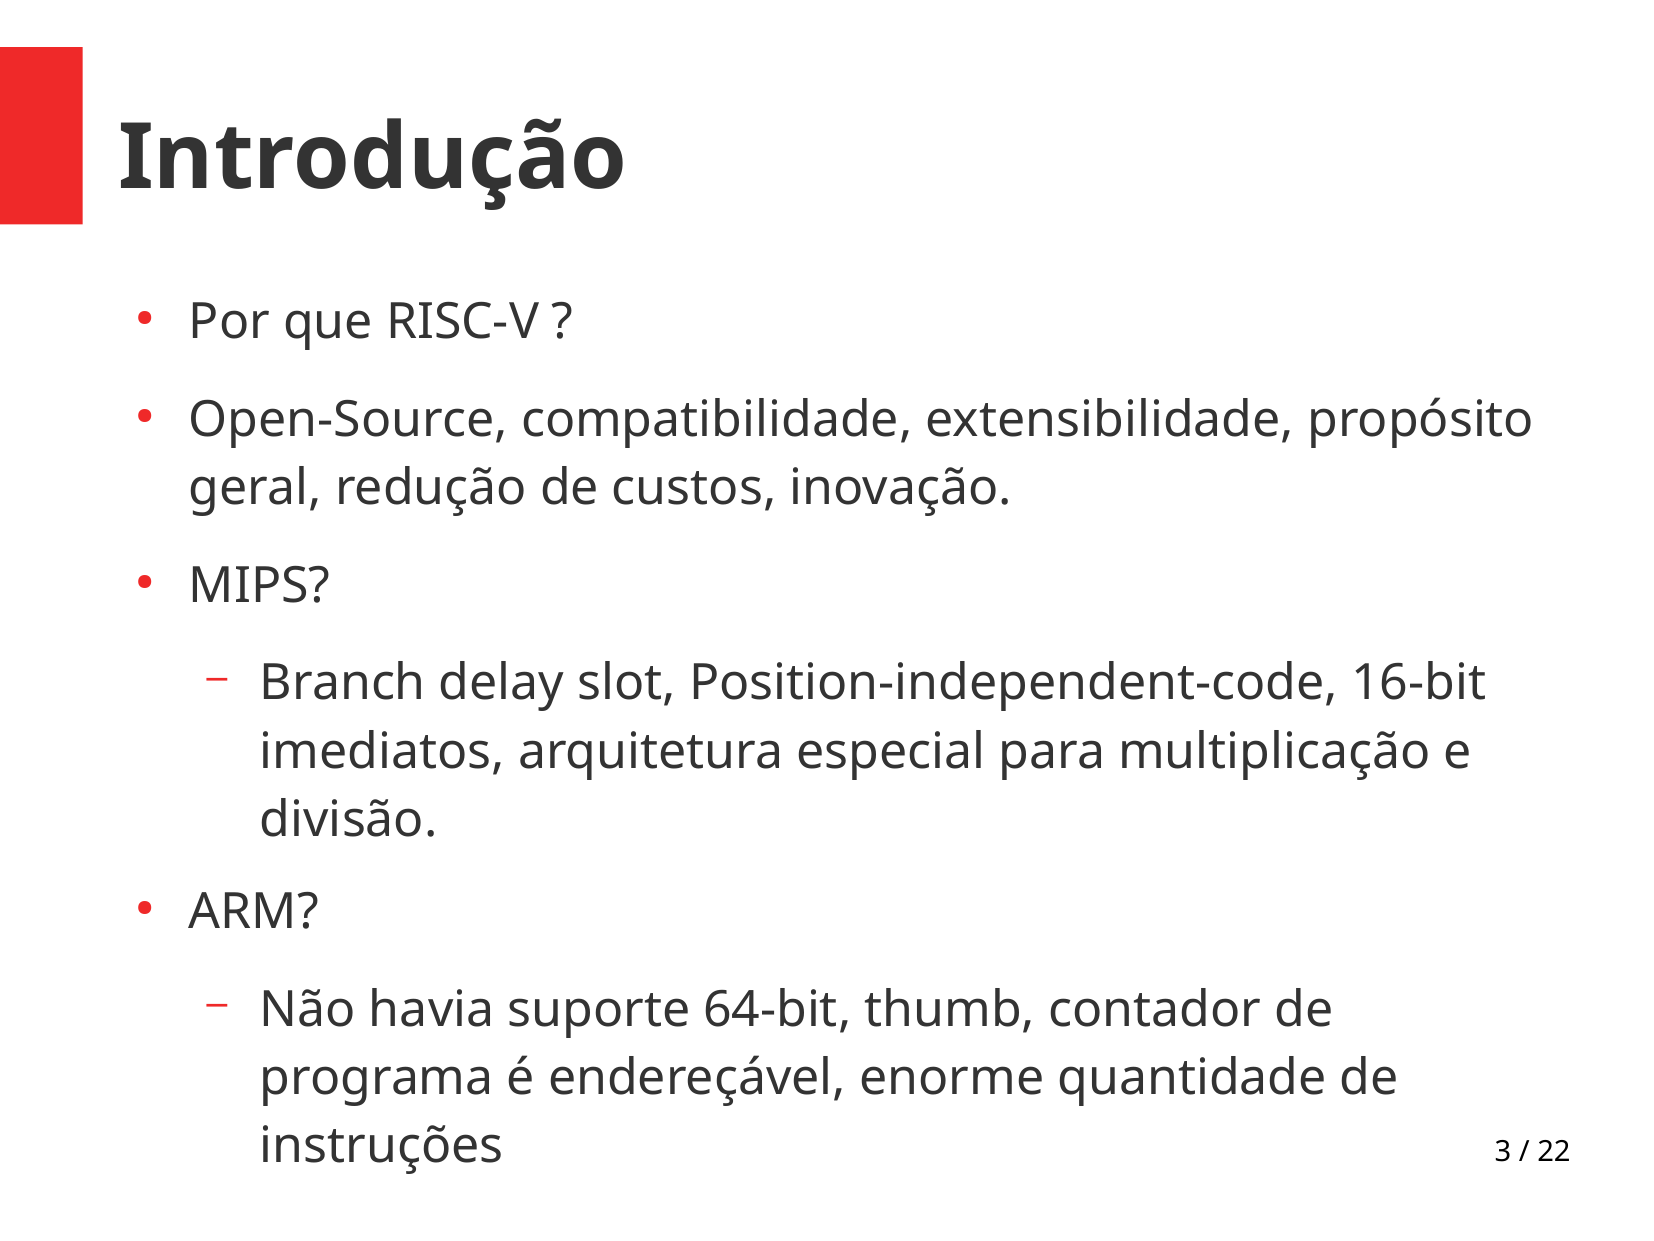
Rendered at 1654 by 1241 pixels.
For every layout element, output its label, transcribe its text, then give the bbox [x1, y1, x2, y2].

title Introdução [118, 49, 1571, 257]
list Por que RISC-V ? Open-Source, compatibilidade, extensibilidade, propósito geral, redução de custos, inovação. MIPS? Branch delay slot, Position-independent-code, 16-bit imediatos, arquitetura especial para multiplicação e divisão. ARM? Não havia suporte 64-bit, thumb, contador de programa é endereçável, enorme quantidade de instruções [118, 285, 1536, 1186]
